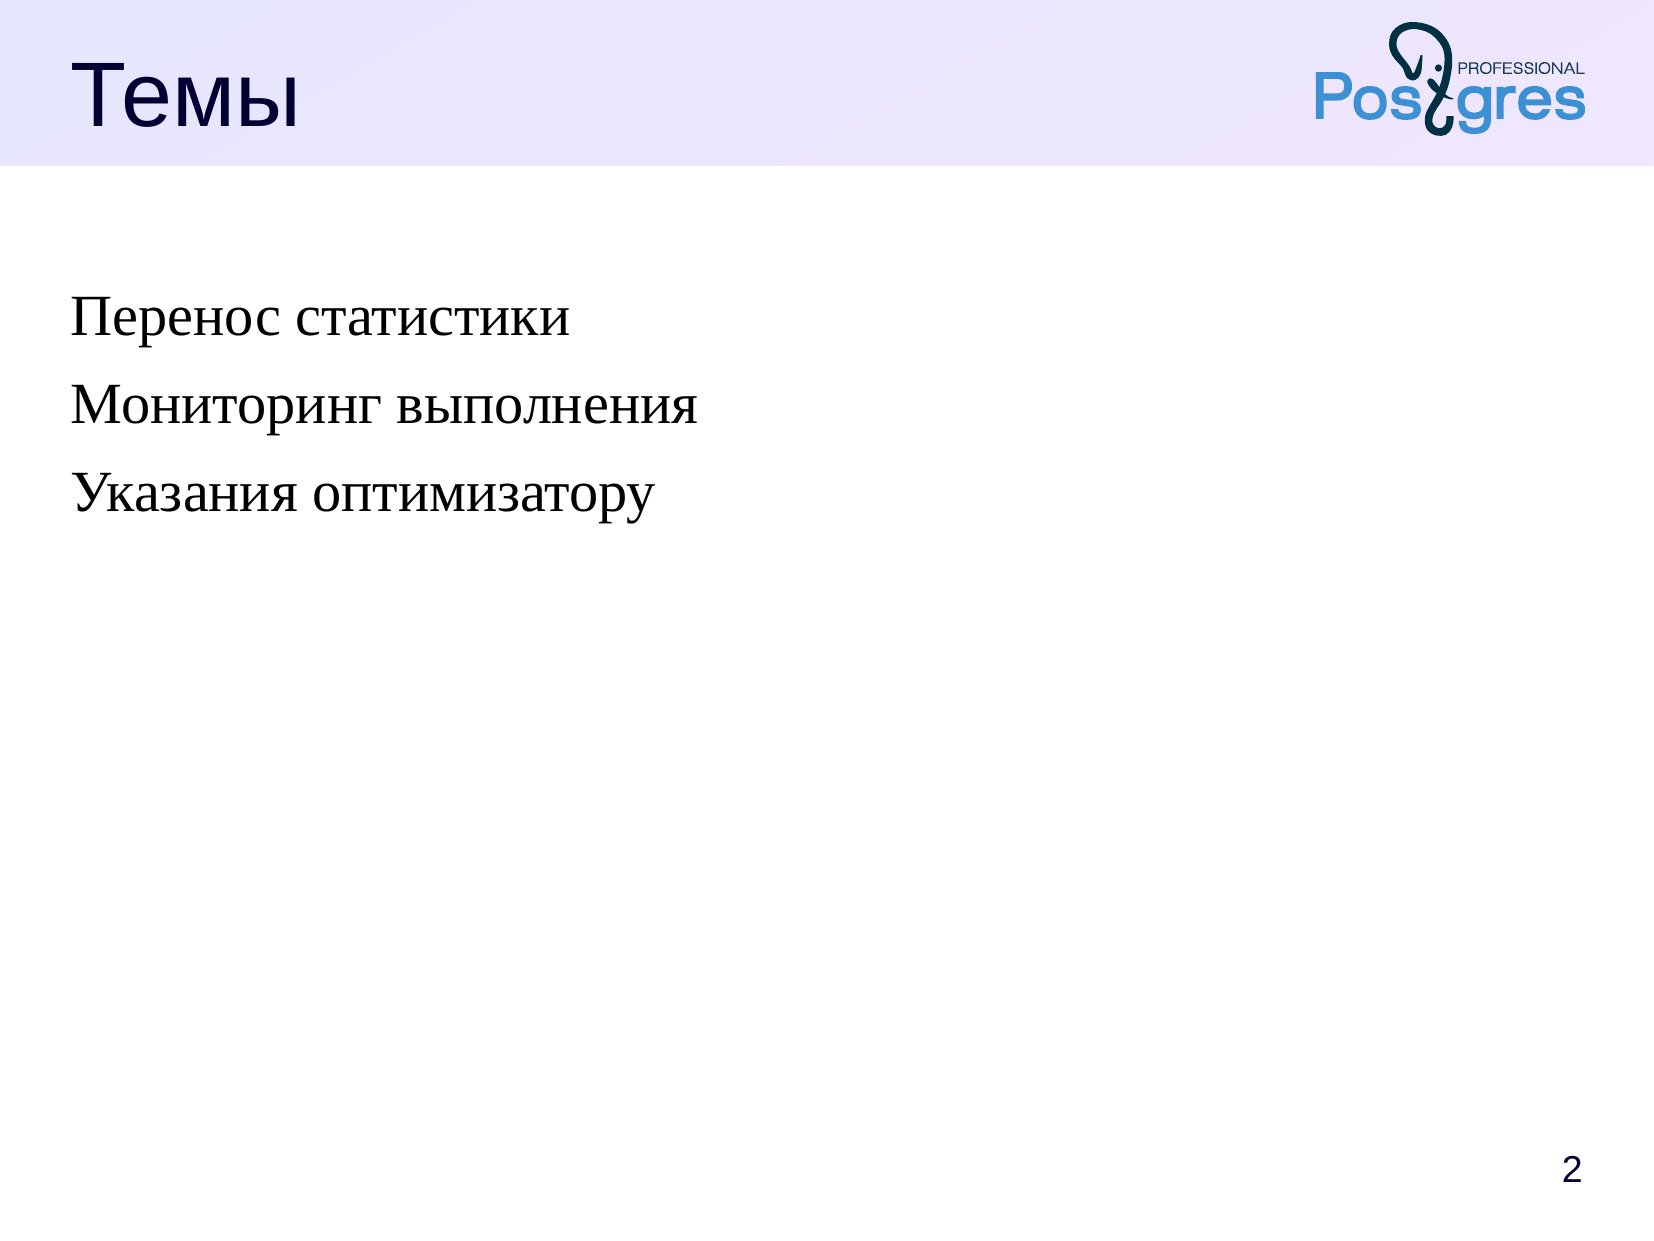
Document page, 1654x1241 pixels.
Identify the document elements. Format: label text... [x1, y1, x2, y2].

title Темы [70, 43, 1241, 147]
list Перенос статистики Мониторинг выполнения Указания оптимизатору [70, 283, 1583, 1134]
